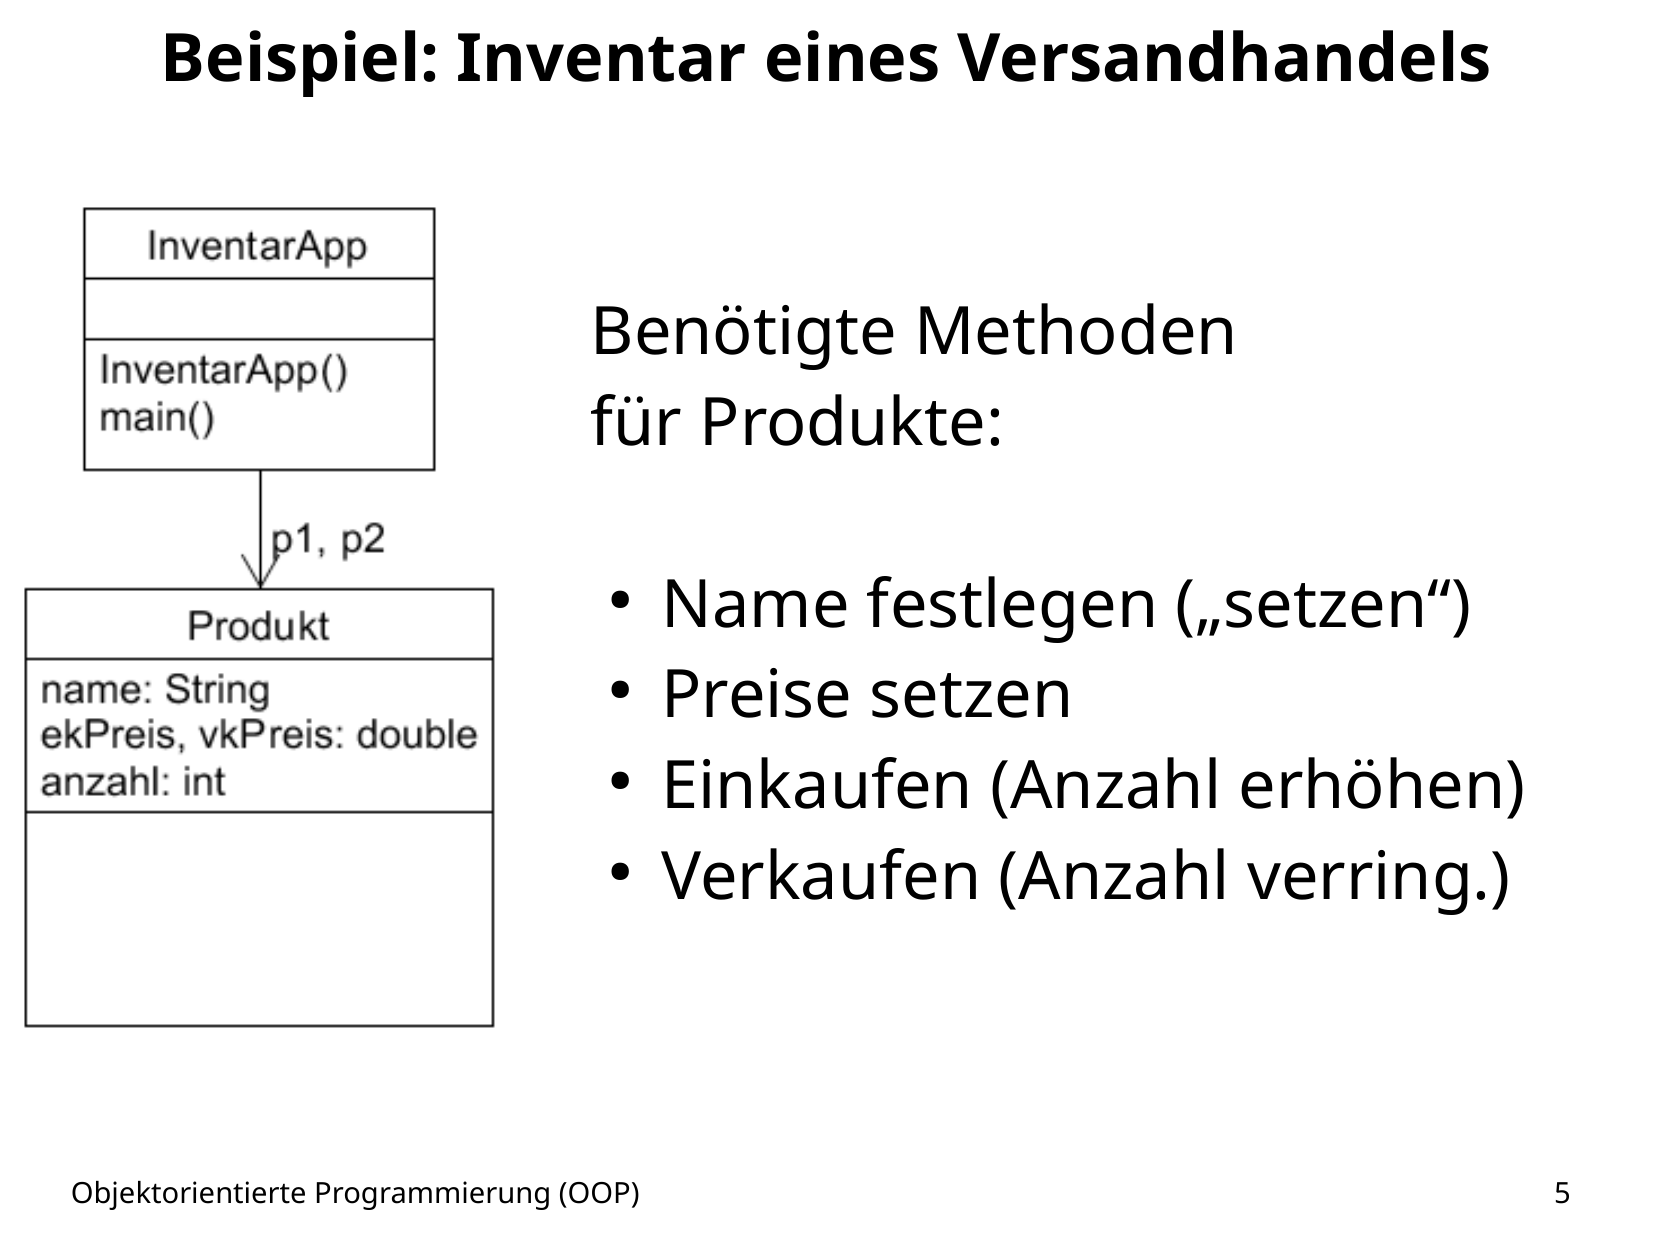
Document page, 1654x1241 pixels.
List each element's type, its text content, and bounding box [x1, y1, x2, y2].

list Benötigte Methoden für Produkte: Name festlegen („setzen“) Preise setzen Einkaufen (Anzahl erhöhen) Verkaufen (Anzahl verring.) [590, 283, 1630, 1146]
picture [23, 206, 497, 1030]
title Beispiel: Inventar eines Versandhandels [0, 5, 1654, 107]
